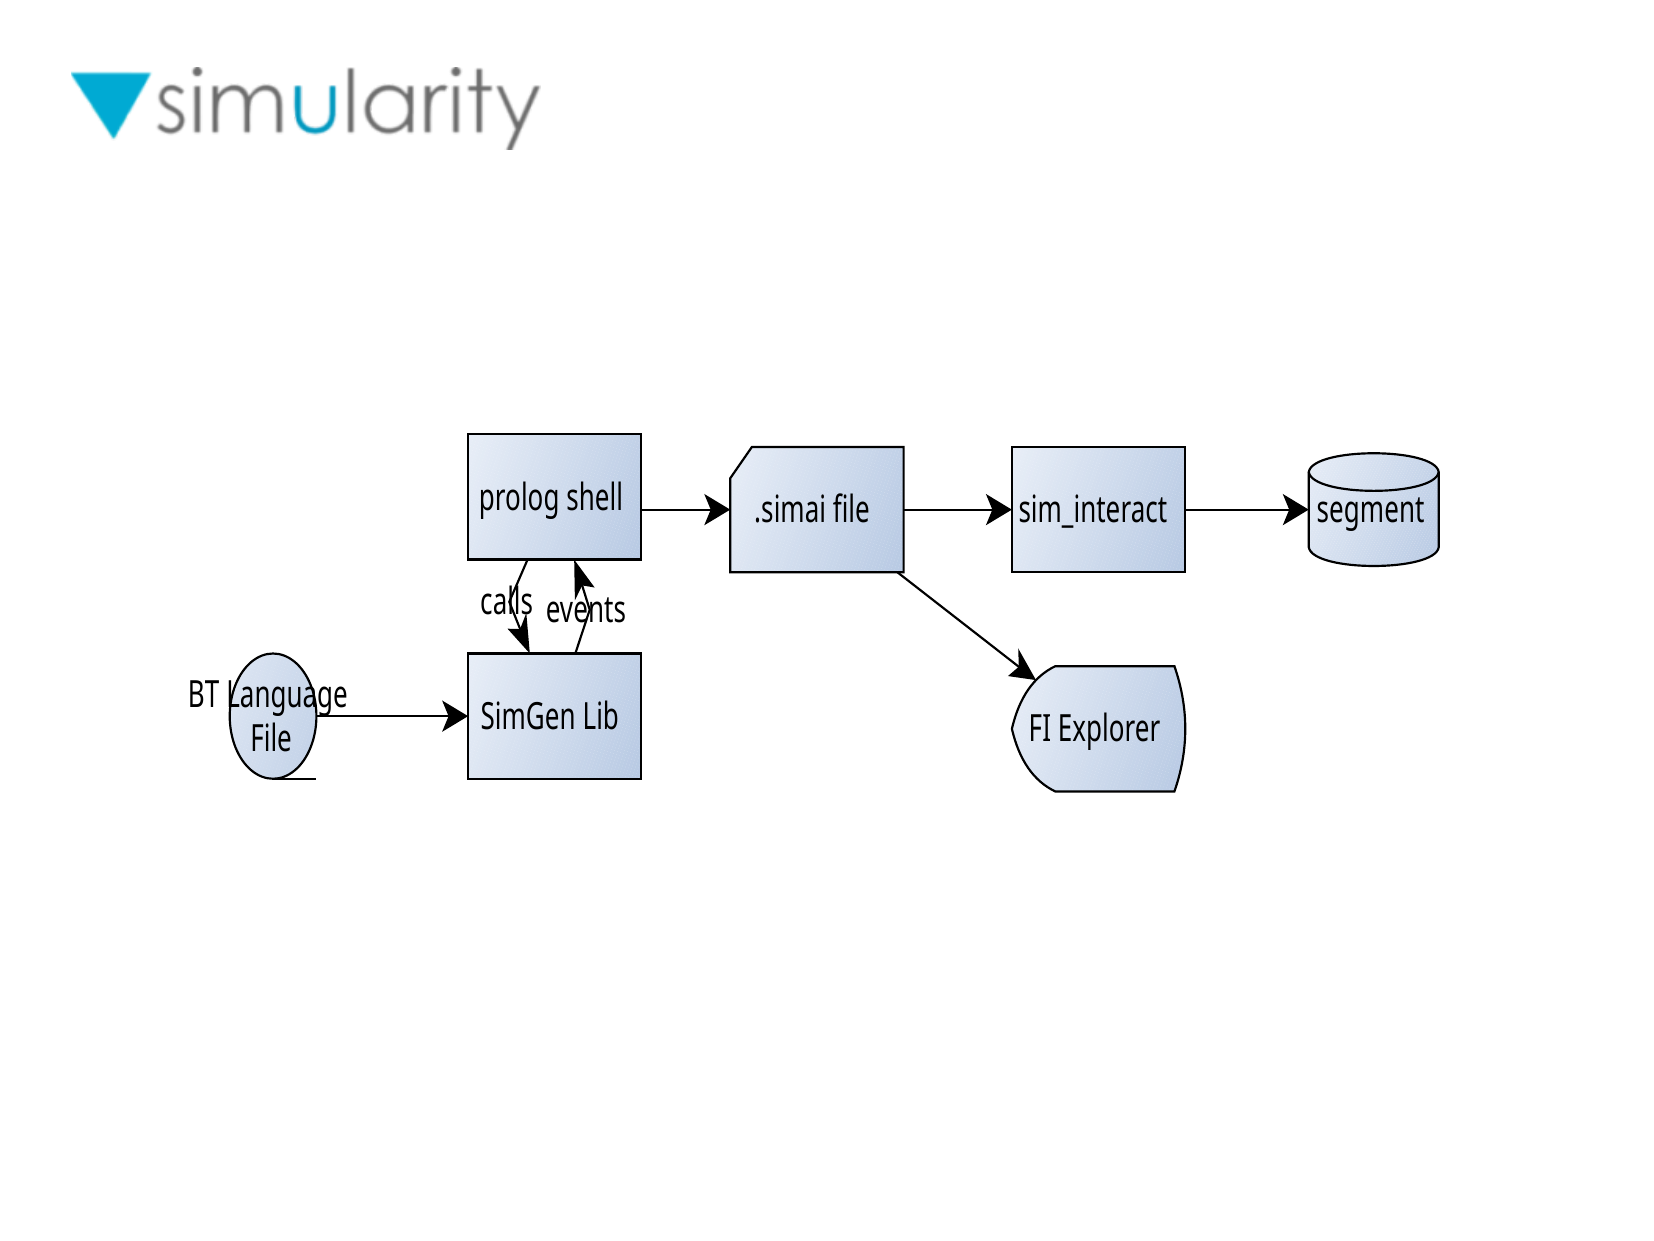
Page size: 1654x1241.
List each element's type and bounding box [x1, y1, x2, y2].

picture [71, 67, 541, 150]
picture [148, 382, 1473, 841]
